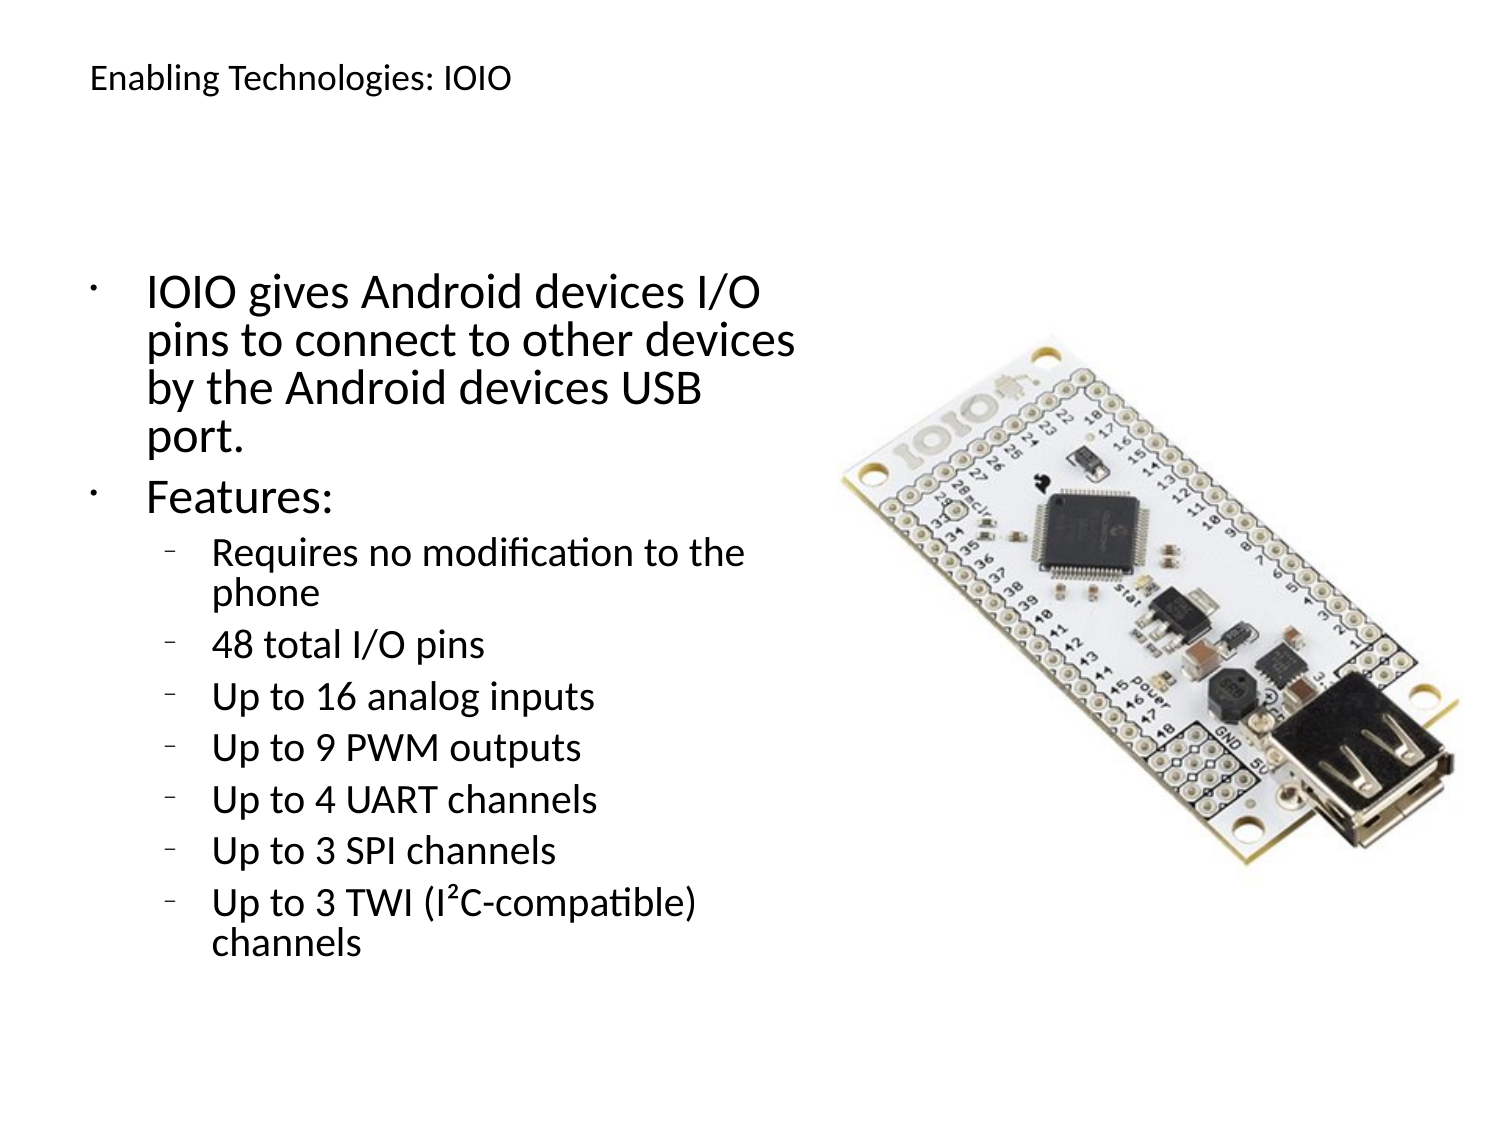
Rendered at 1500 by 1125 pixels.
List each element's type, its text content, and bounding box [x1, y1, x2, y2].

title Enabling Technologies: IOIO [75, 45, 1425, 233]
picture [837, 287, 1463, 913]
list IOIO gives Android devices I/O pins to connect to other devices by the Android devices USB port. Features: Requires no modification to the phone 48 total I/O pins Up to 16 analog inputs Up to 9 PWM outputs Up to 4 UART channels Up to 3 SPI channels Up to 3 TWI (I²C-compatible) channels [75, 262, 825, 1005]
